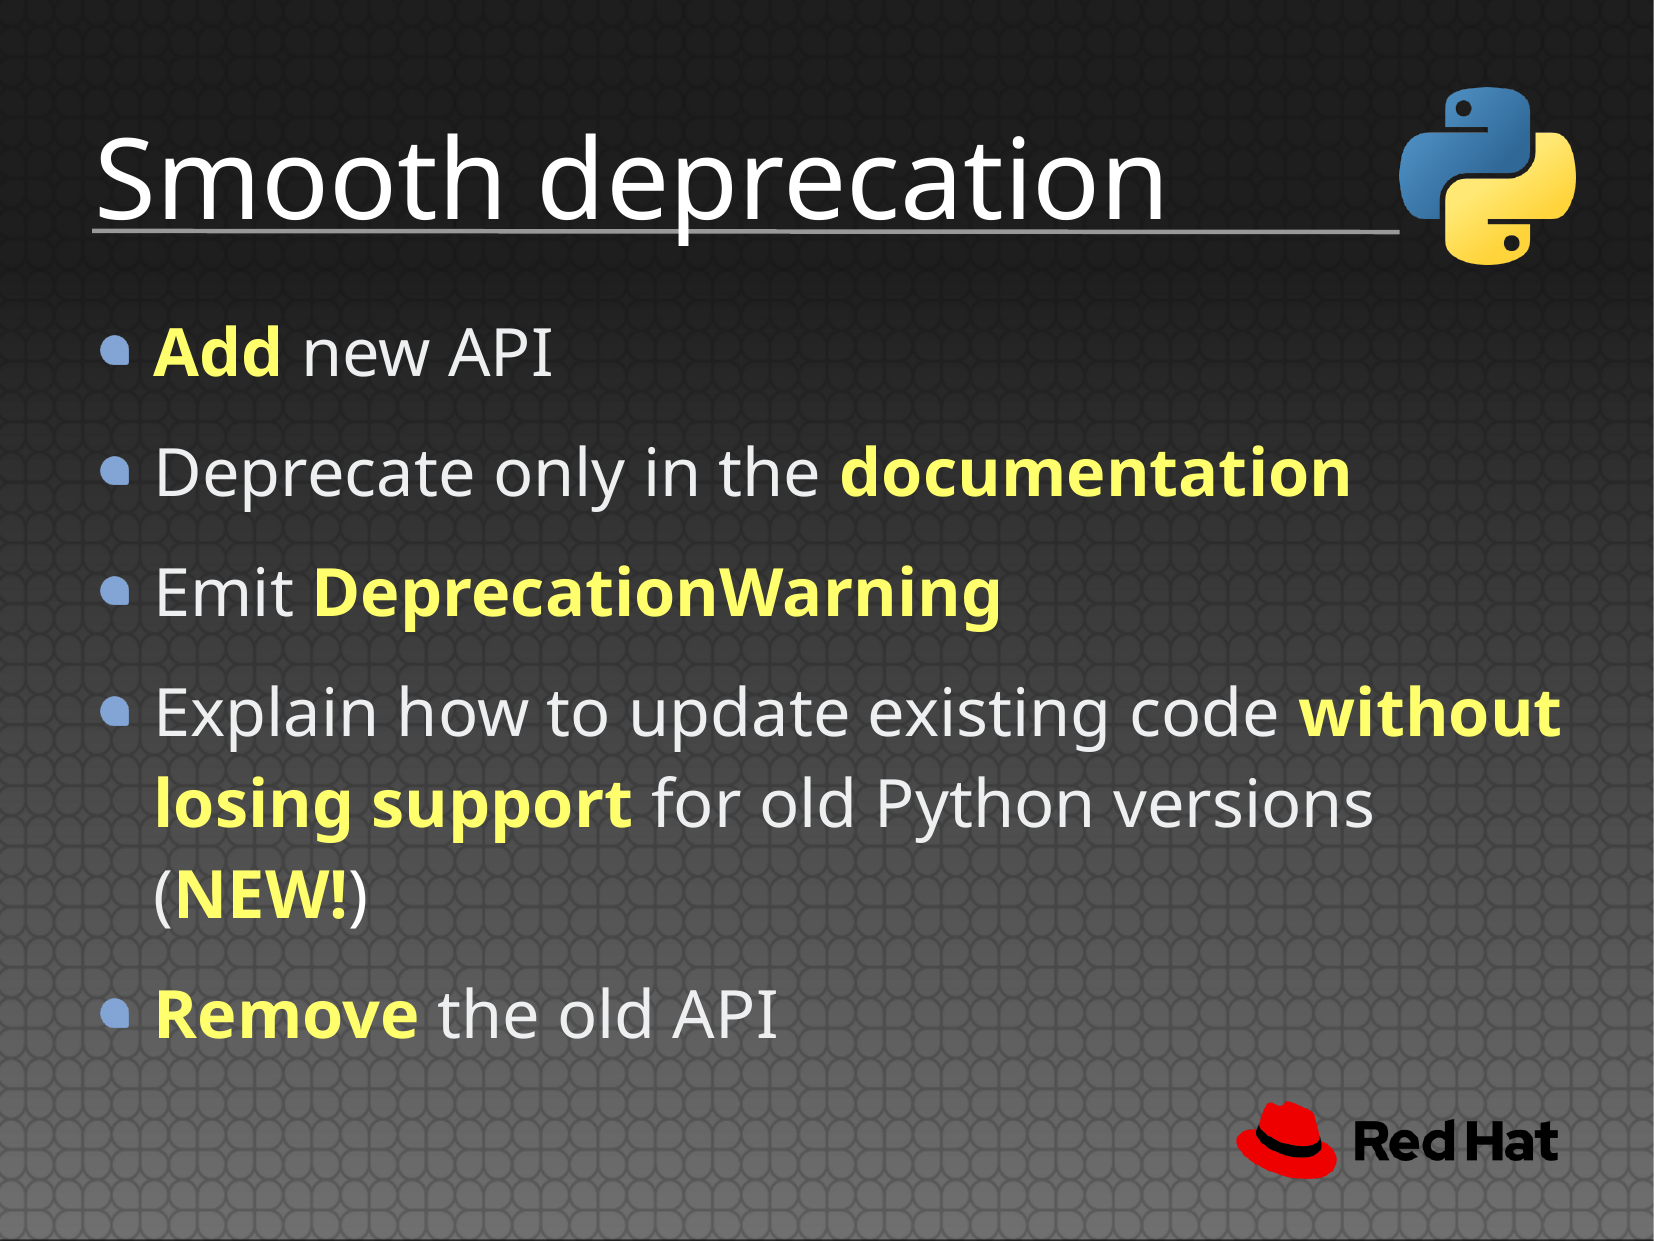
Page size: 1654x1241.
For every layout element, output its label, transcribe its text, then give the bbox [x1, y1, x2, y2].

title Smooth deprecation [94, 100, 1426, 251]
list Add new API Deprecate only in the documentation Emit DeprecationWarning Explain how to update existing code without losing support for old Python versions (NEW!) Remove the old API [82, 304, 1571, 1045]
picture [0, 0, 1654, 1241]
